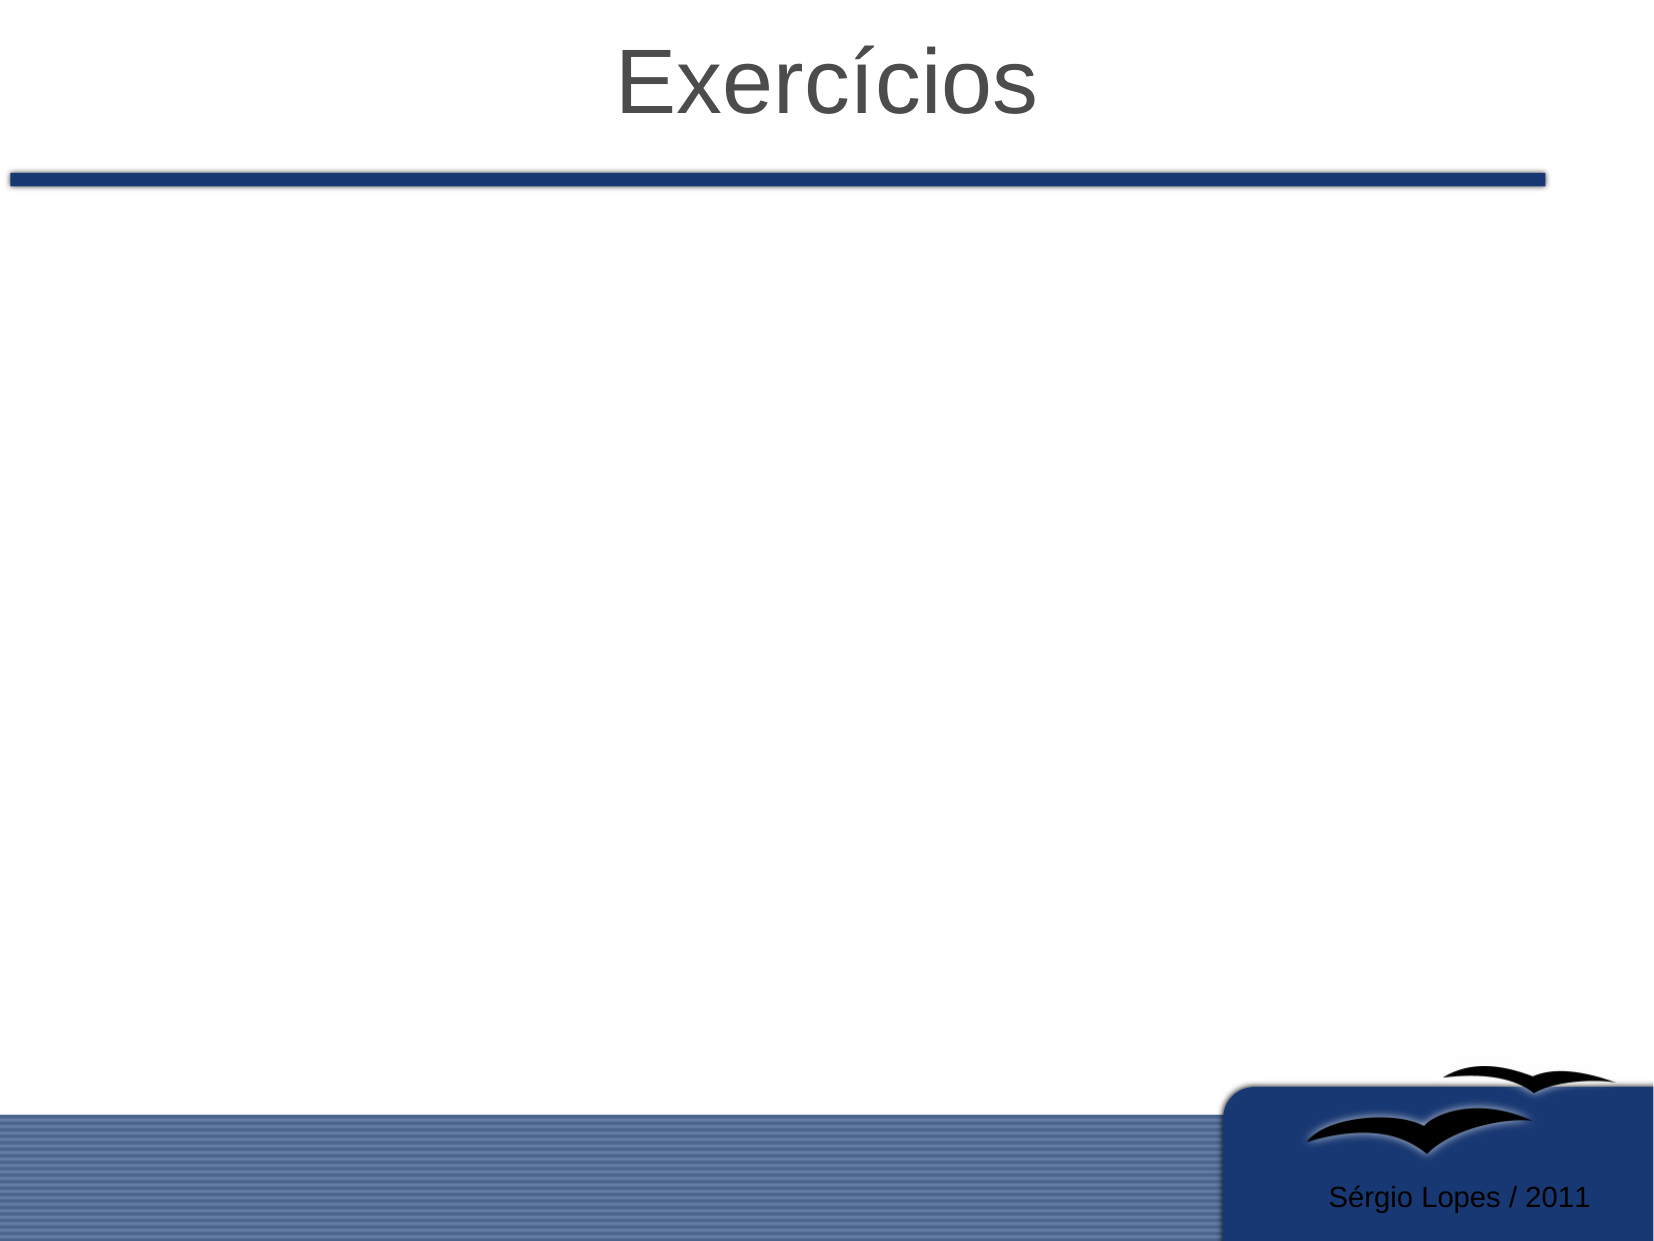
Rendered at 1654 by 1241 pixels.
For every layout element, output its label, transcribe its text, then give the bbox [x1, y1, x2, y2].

title Exercícios [121, 0, 1534, 164]
picture [0, 0, 1654, 1241]
text_box Sérgio Lopes / 2011 [1328, 1181, 1588, 1214]
